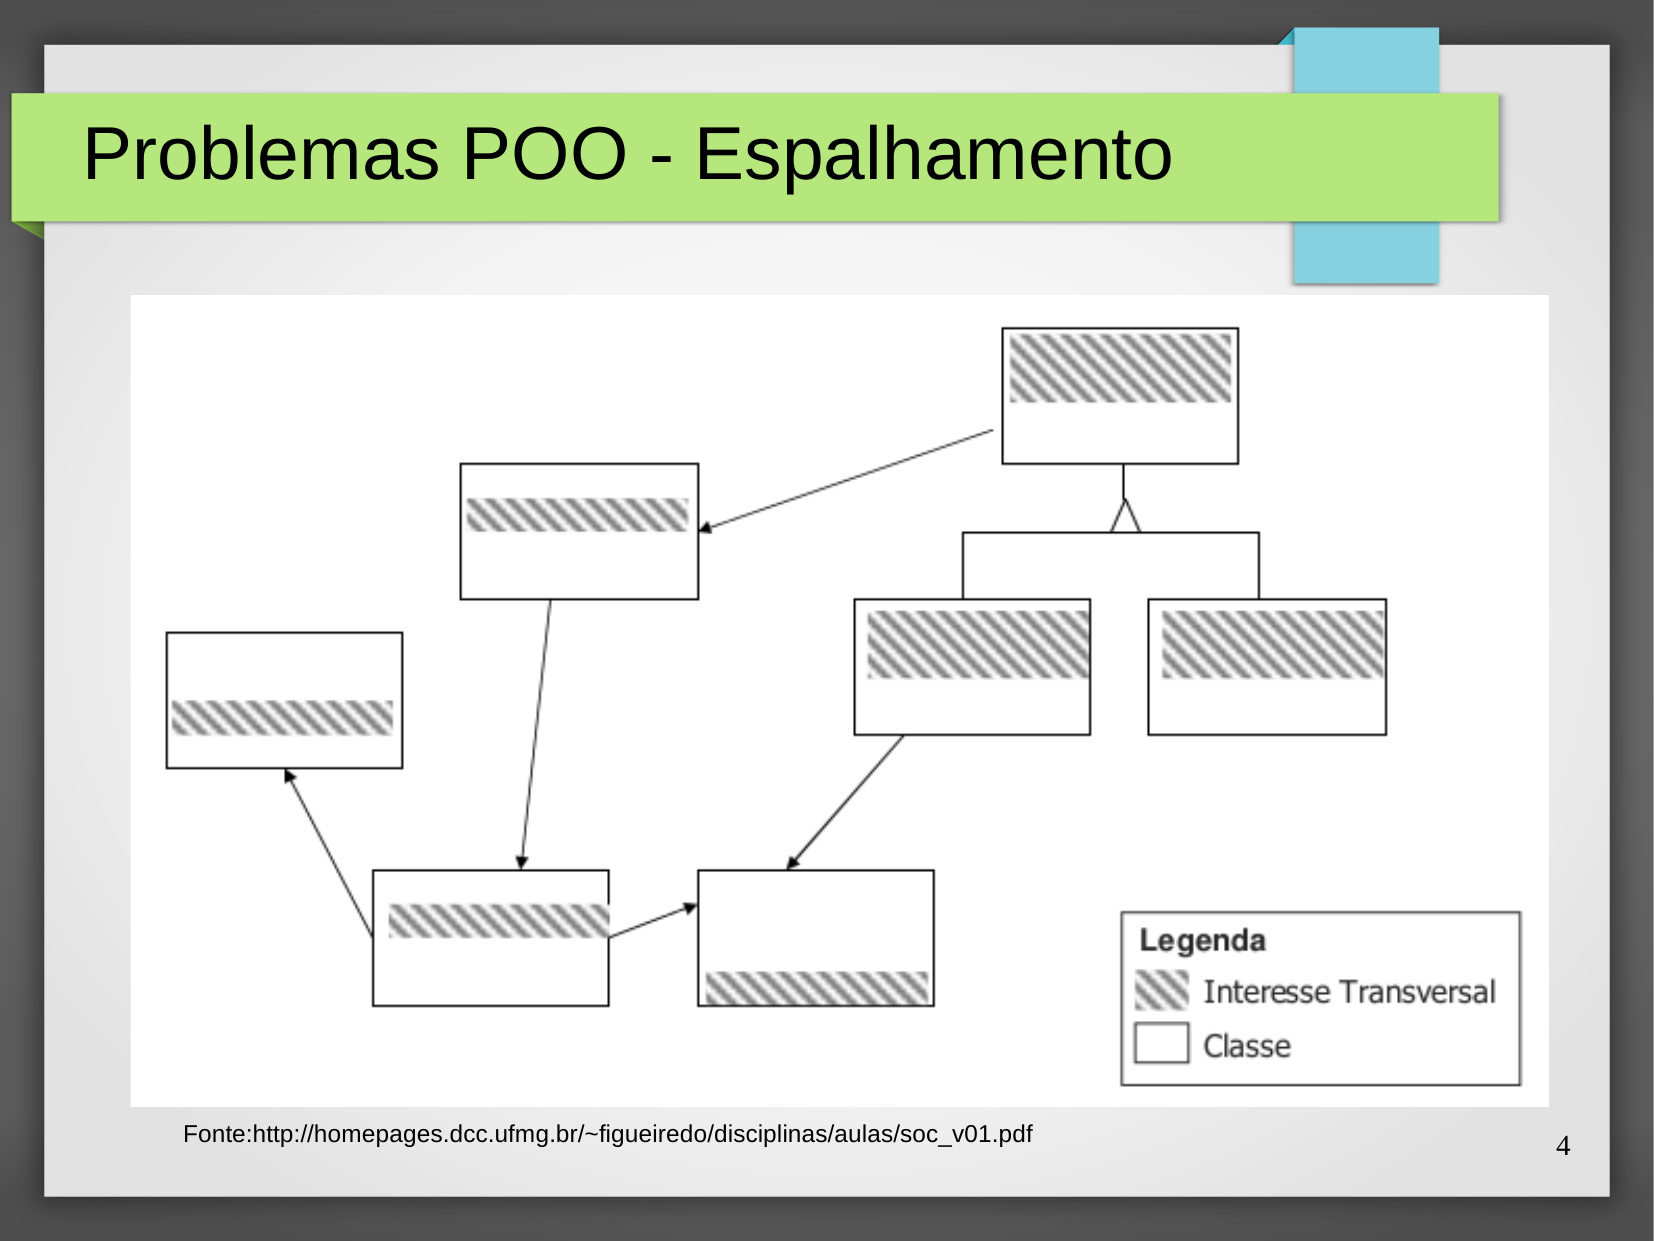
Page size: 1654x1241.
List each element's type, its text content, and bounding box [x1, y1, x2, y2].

title Problemas POO - Espalhamento [82, 94, 1264, 213]
list [130, 295, 1549, 1107]
list Fonte:http://homepages.dcc.ufmg.br/~figueiredo/disciplinas/aulas/soc_v01.pdf [123, 1120, 1612, 1148]
picture [0, 0, 1654, 1241]
